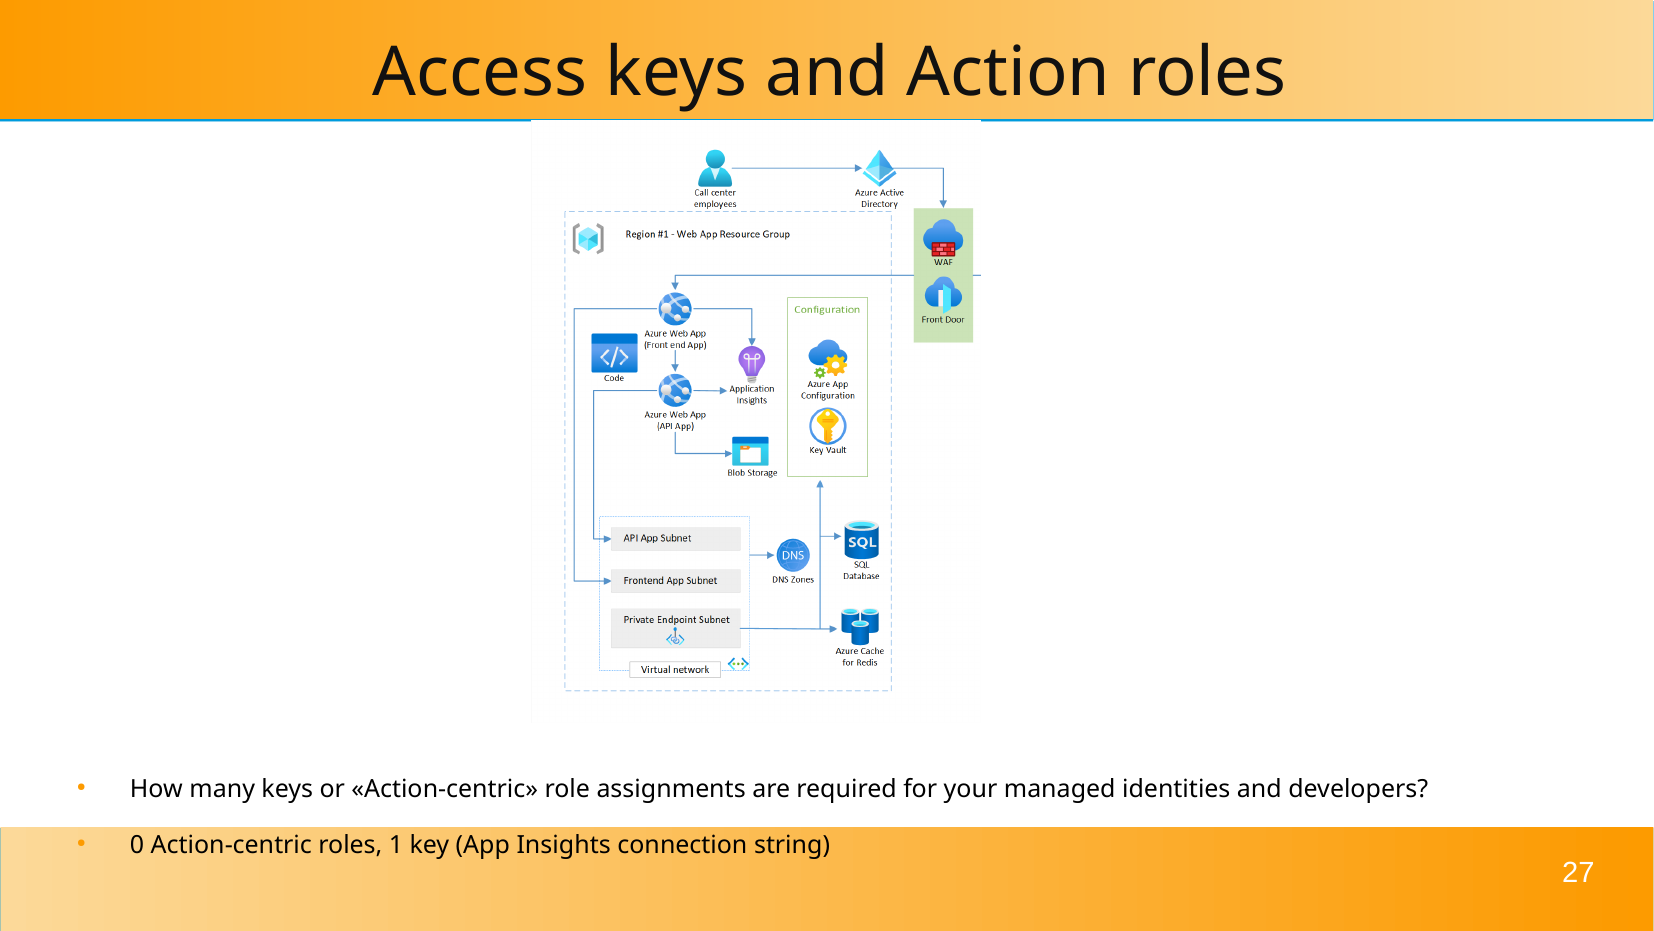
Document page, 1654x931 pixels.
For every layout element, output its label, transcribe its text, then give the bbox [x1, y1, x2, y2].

picture [531, 121, 981, 723]
title Access keys and Action roles [17, 0, 1642, 153]
list How many keys or «Action-centric» role assignments are required for your managed identities and developers? 0 Action-centric roles, 1 key (App Insights connection string) [59, 206, 1595, 857]
